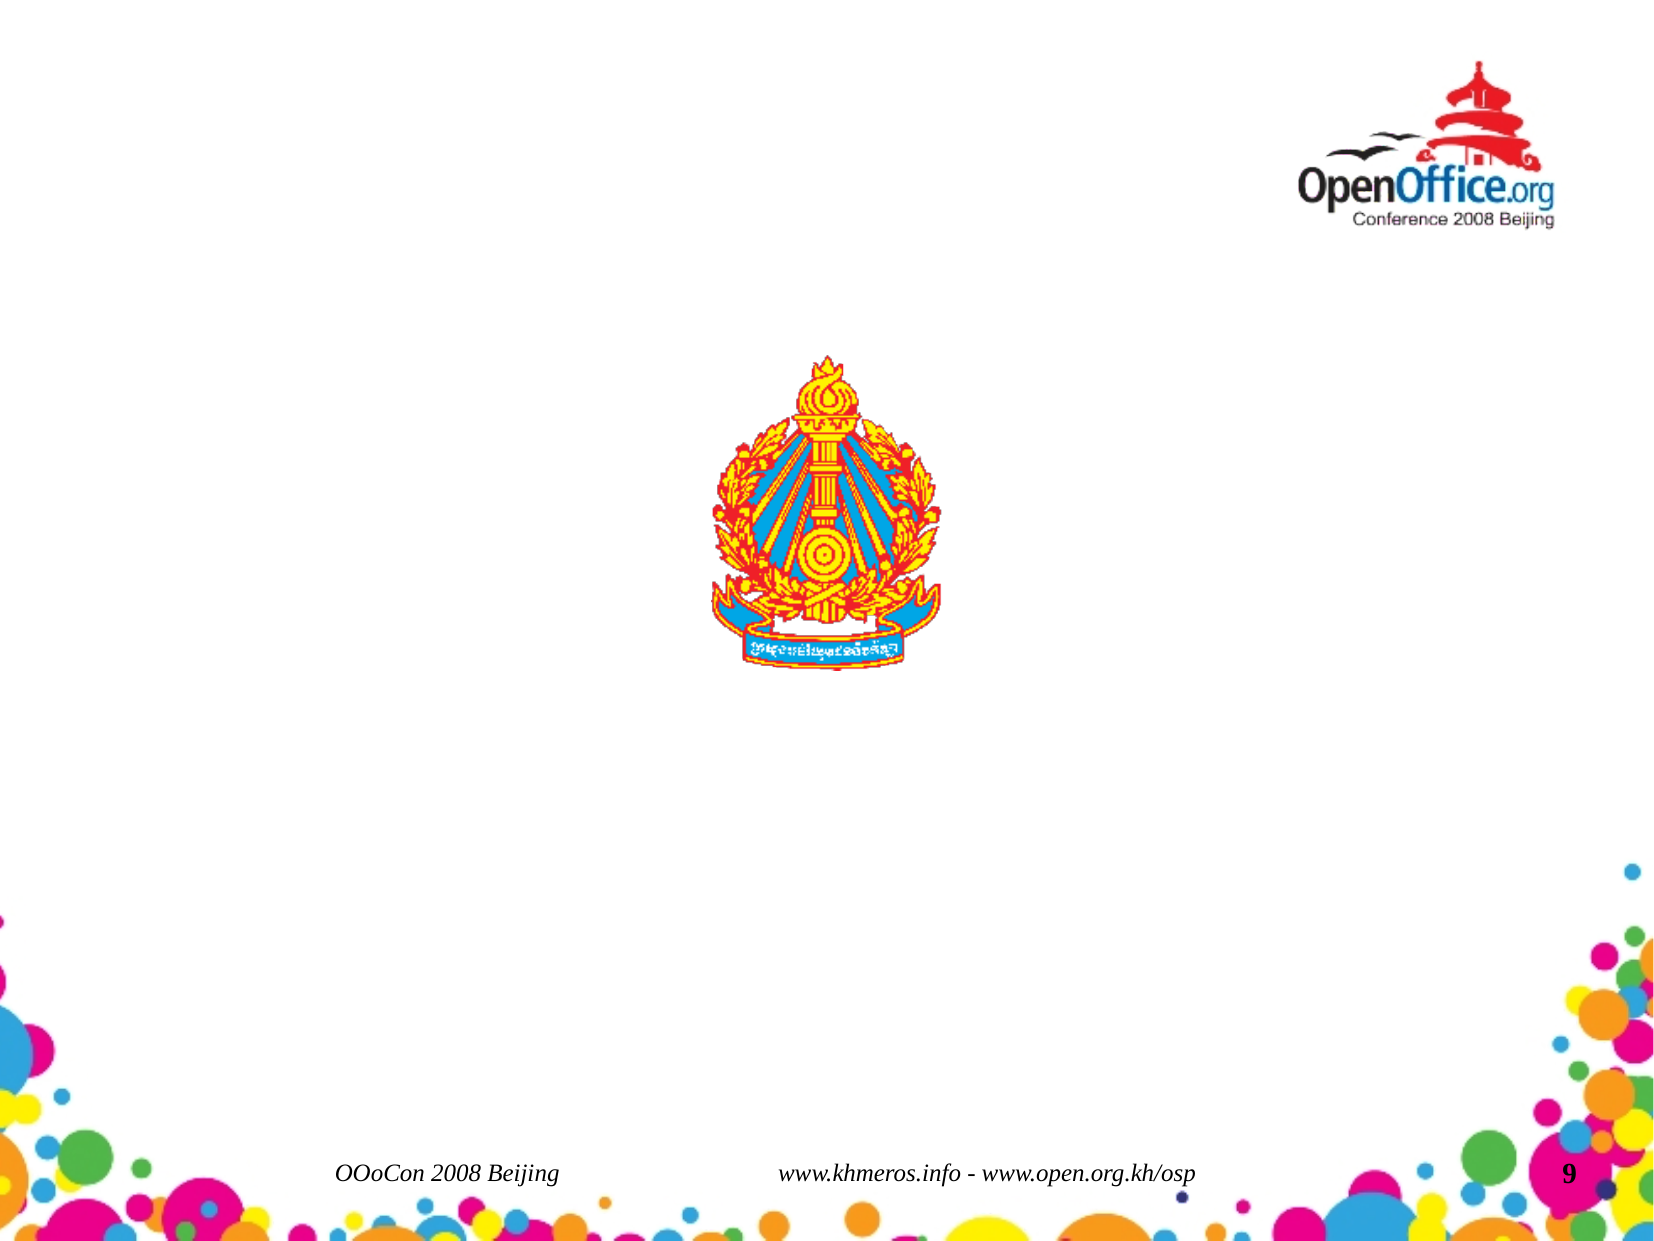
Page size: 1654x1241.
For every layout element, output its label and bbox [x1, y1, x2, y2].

picture [0, 810, 1654, 1241]
picture [1285, 51, 1569, 250]
picture [711, 354, 943, 671]
